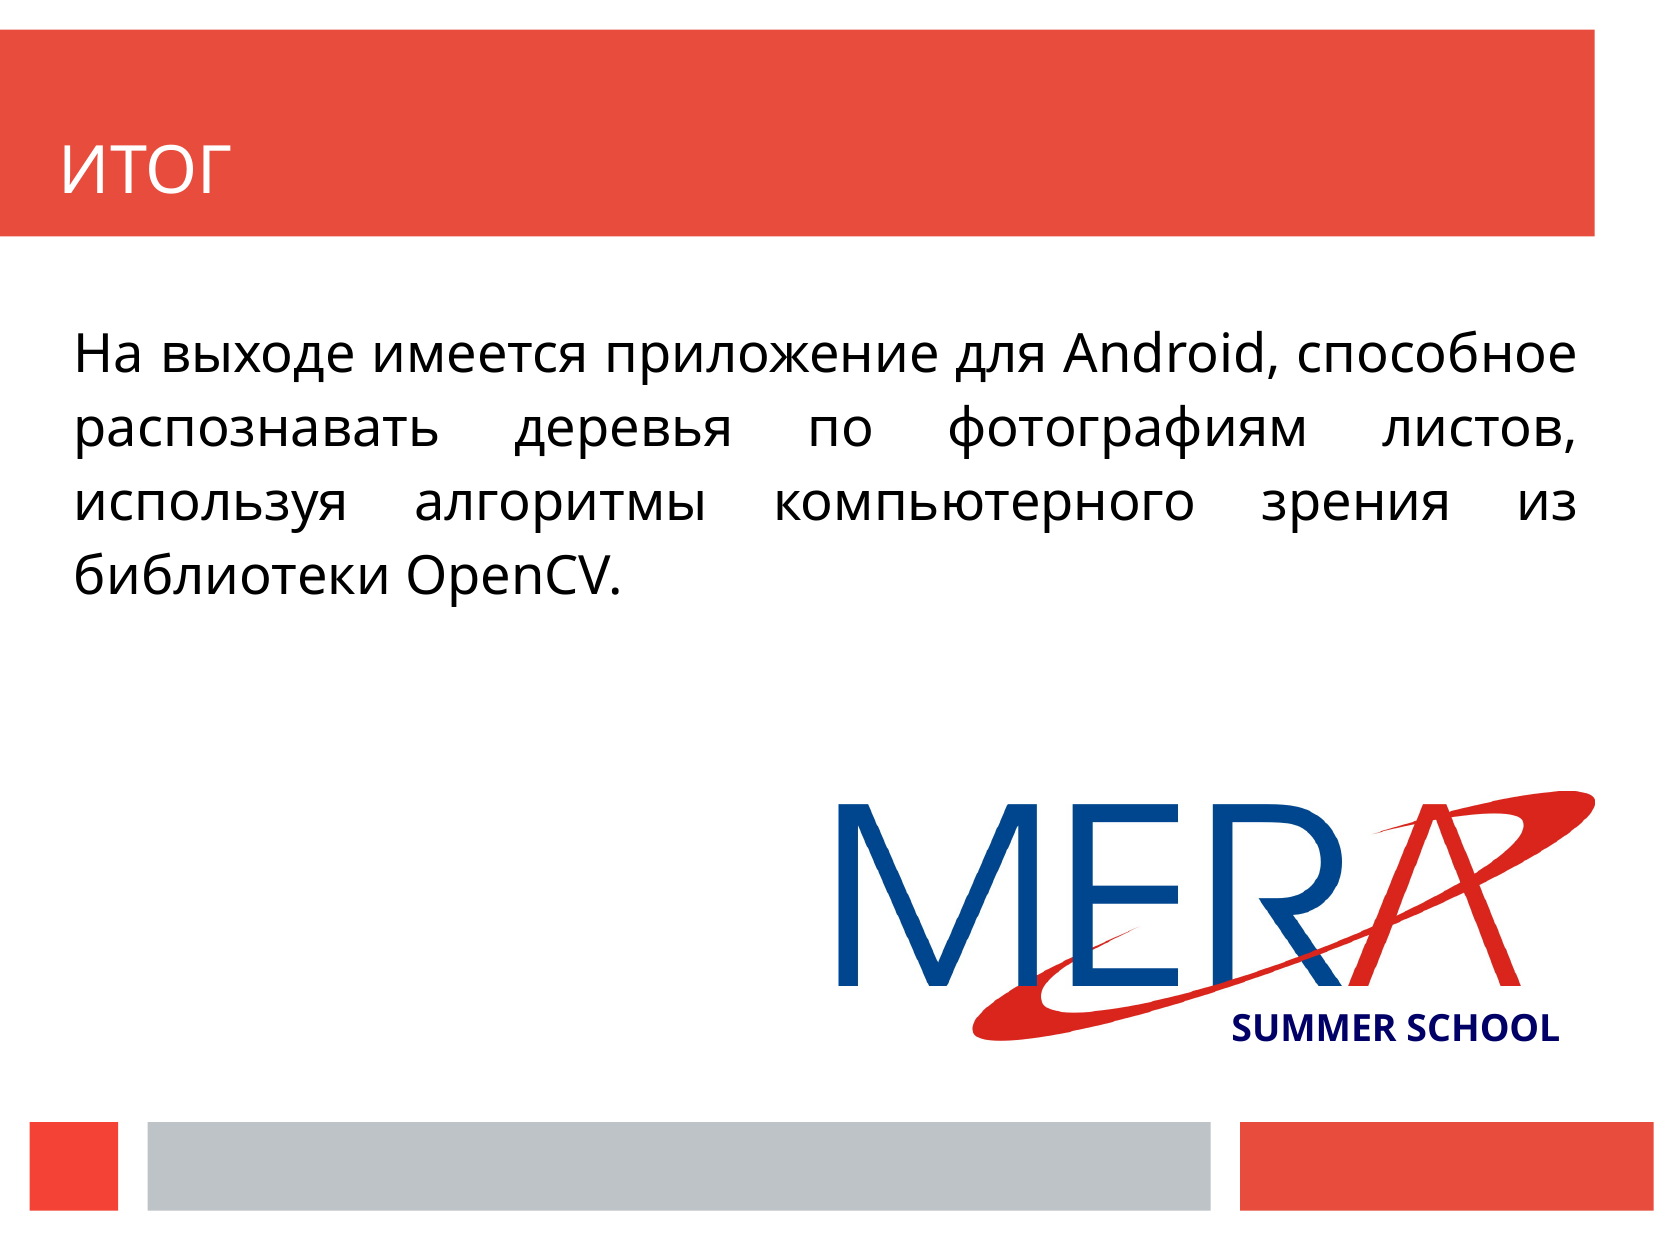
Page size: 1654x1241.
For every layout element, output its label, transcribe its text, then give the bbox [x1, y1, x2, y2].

title ИТОГ [59, 59, 1595, 207]
picture [838, 791, 1595, 1042]
text_box На выходе имеется приложение для Android, способное распознавать деревья по фотографиям листов, используя алгоритмы компьютерного зрения из библиотеки OpenCV. [59, 307, 1595, 587]
text_box SUMMER SCHOOL [1216, 994, 1619, 1055]
